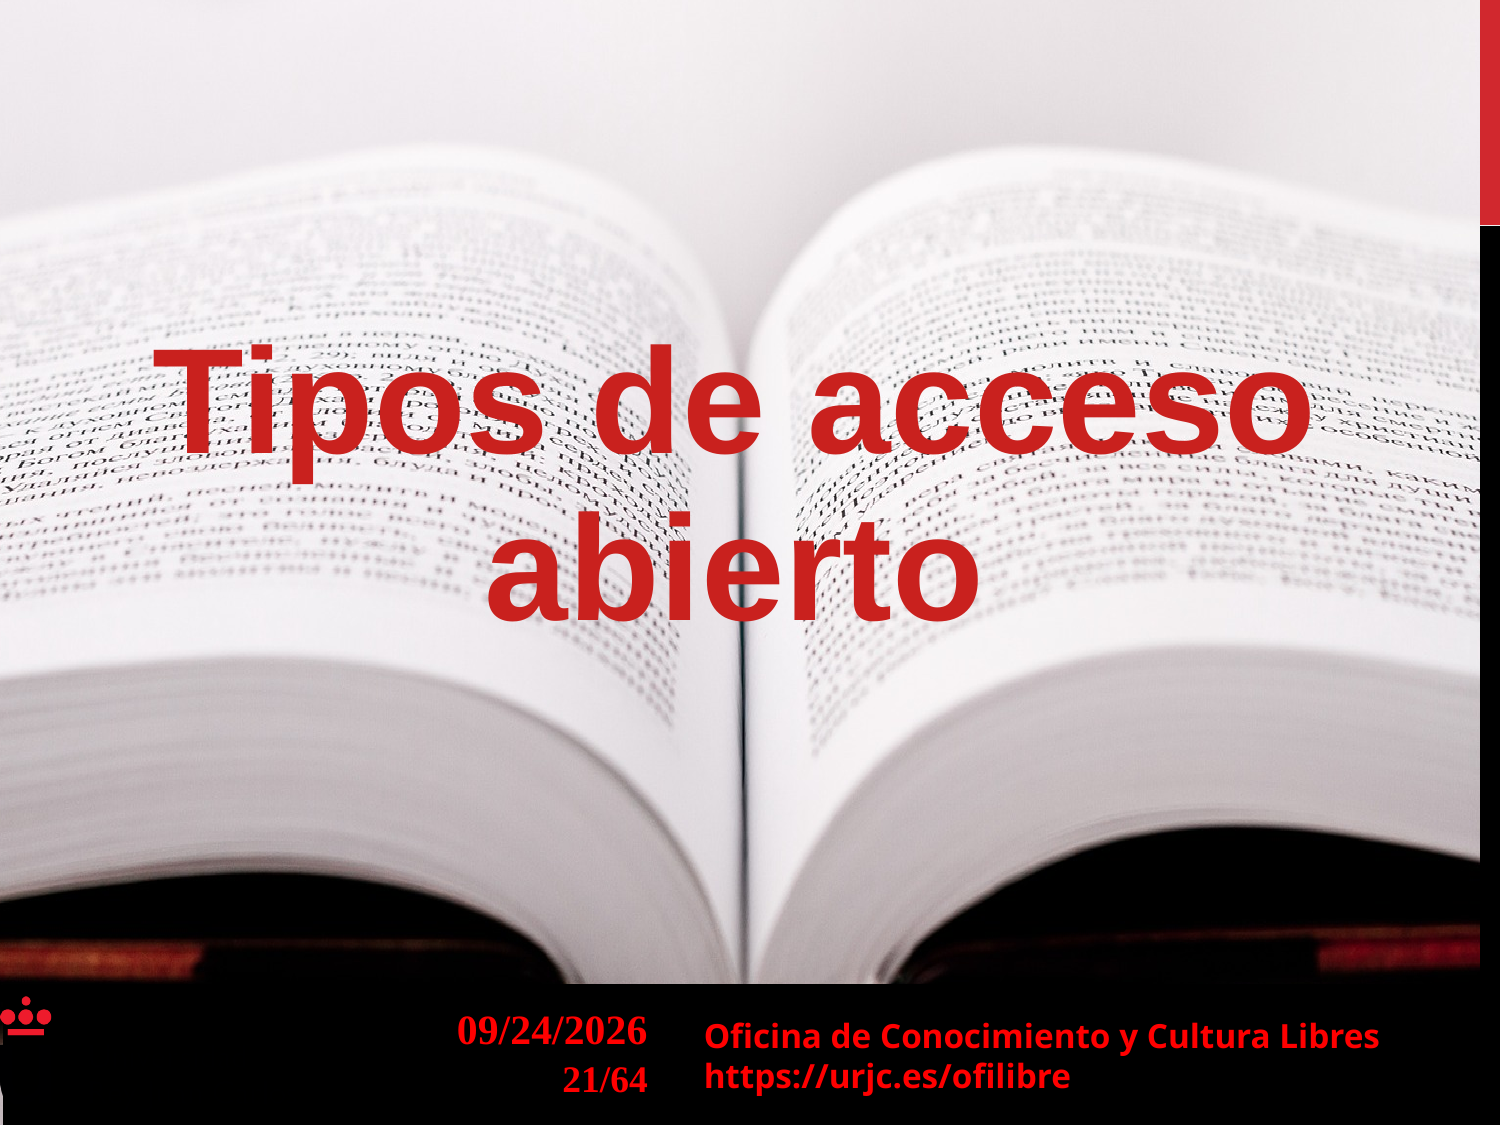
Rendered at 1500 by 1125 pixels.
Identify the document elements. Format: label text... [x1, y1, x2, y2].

title [75, 285, 1425, 661]
text_box Tipos de acceso abierto [120, 310, 1351, 661]
picture [0, 0, 1500, 1014]
